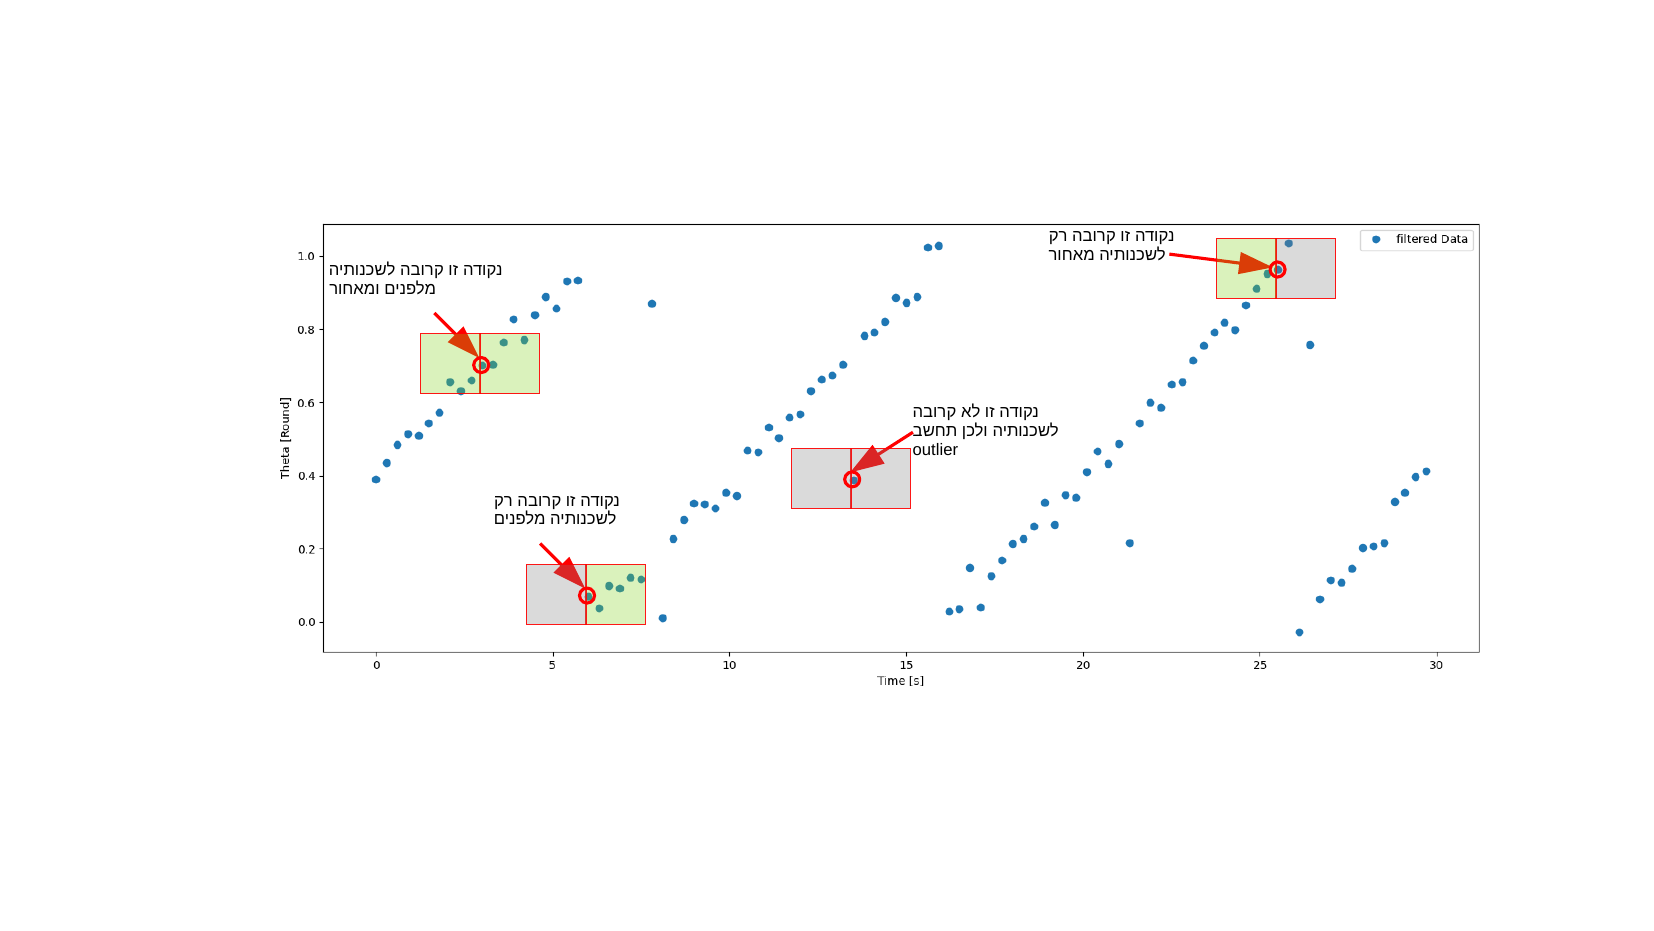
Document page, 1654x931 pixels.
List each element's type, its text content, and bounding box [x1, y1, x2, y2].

text_box נקודה זו קרובה רק לשכנותיה מלפנים [479, 483, 690, 544]
text_box [420, 333, 540, 394]
text_box נקודה זו לא קרובה לשכנותיה ולכן תחשב outlier [897, 395, 1108, 467]
picture [255, 184, 1531, 686]
text_box נקודה זו קרובה לשכנותיה מלפנים ומאחור [314, 252, 525, 313]
text_box [1216, 238, 1336, 299]
text_box [791, 448, 911, 509]
text_box [526, 564, 646, 625]
text_box נקודה זו קרובה רק לשכנותיה מאחור [1033, 219, 1202, 280]
